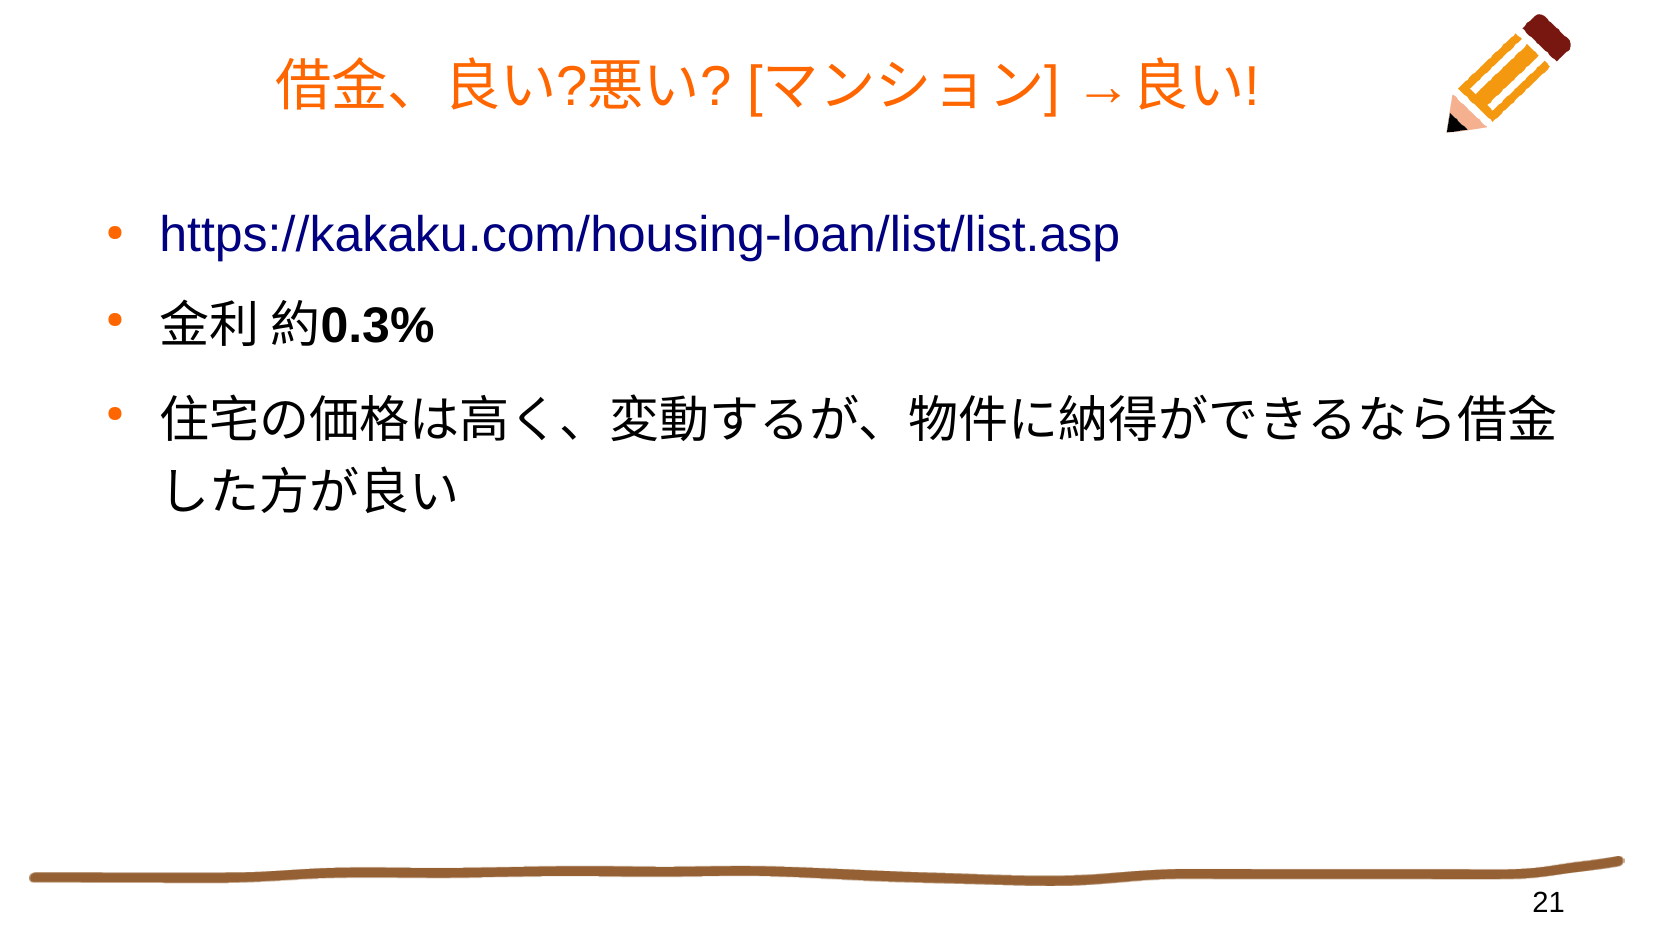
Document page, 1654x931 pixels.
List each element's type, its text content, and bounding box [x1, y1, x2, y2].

picture [29, 856, 1625, 886]
picture [1446, 14, 1571, 133]
title 借金、良い?悪い? [マンション] →良い! [88, 29, 1447, 133]
list https://kakaku.com/housing-loan/list/list.asp 金利 約0.3% 住宅の価格は高く、変動するが、物件に納得ができるなら借金した方が良い [88, 206, 1576, 857]
